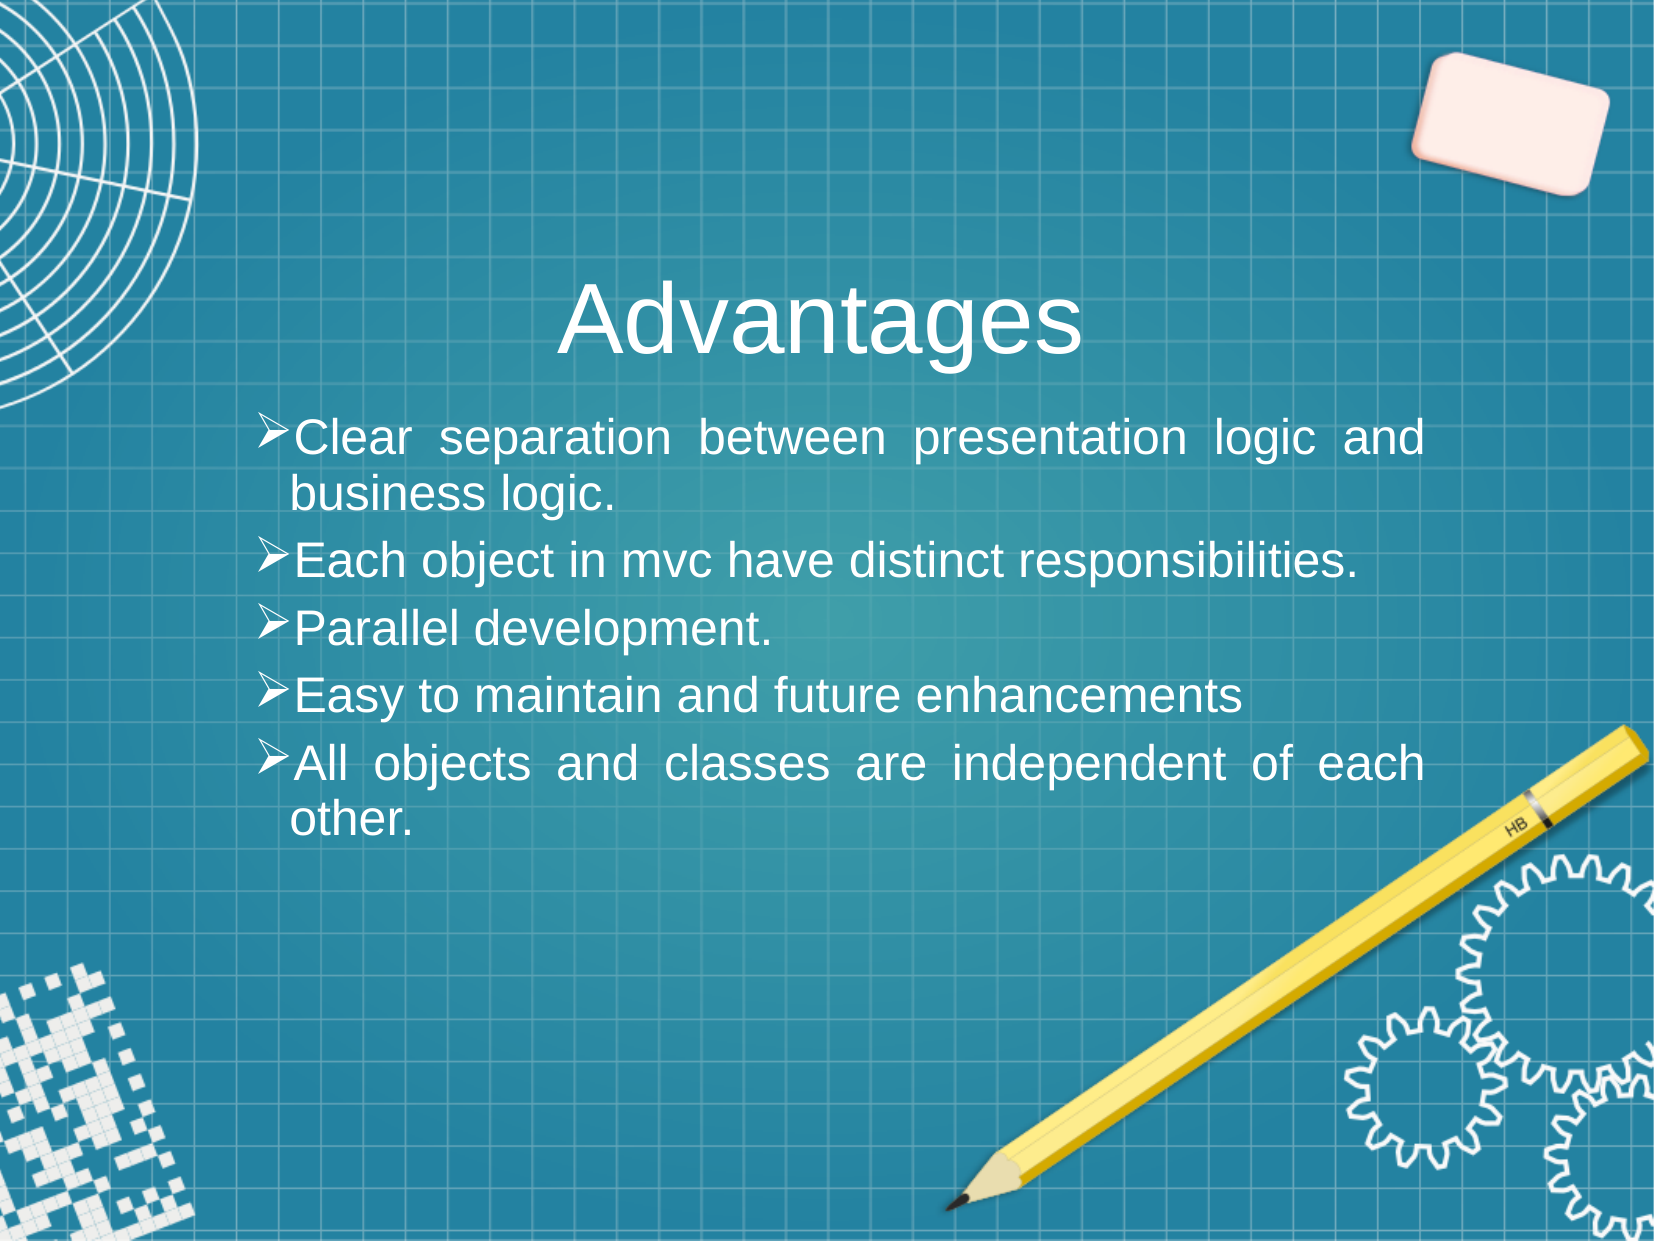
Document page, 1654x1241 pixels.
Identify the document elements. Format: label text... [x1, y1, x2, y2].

title Advantages [212, 212, 1430, 426]
text_box Clear separation between presentation logic and business logic. Each object in mvc have distinct responsibilities. Parallel development. Easy to maintain and future enhancements All objects and classes are independent of each other. [236, 401, 1441, 910]
picture [0, 0, 1654, 1241]
